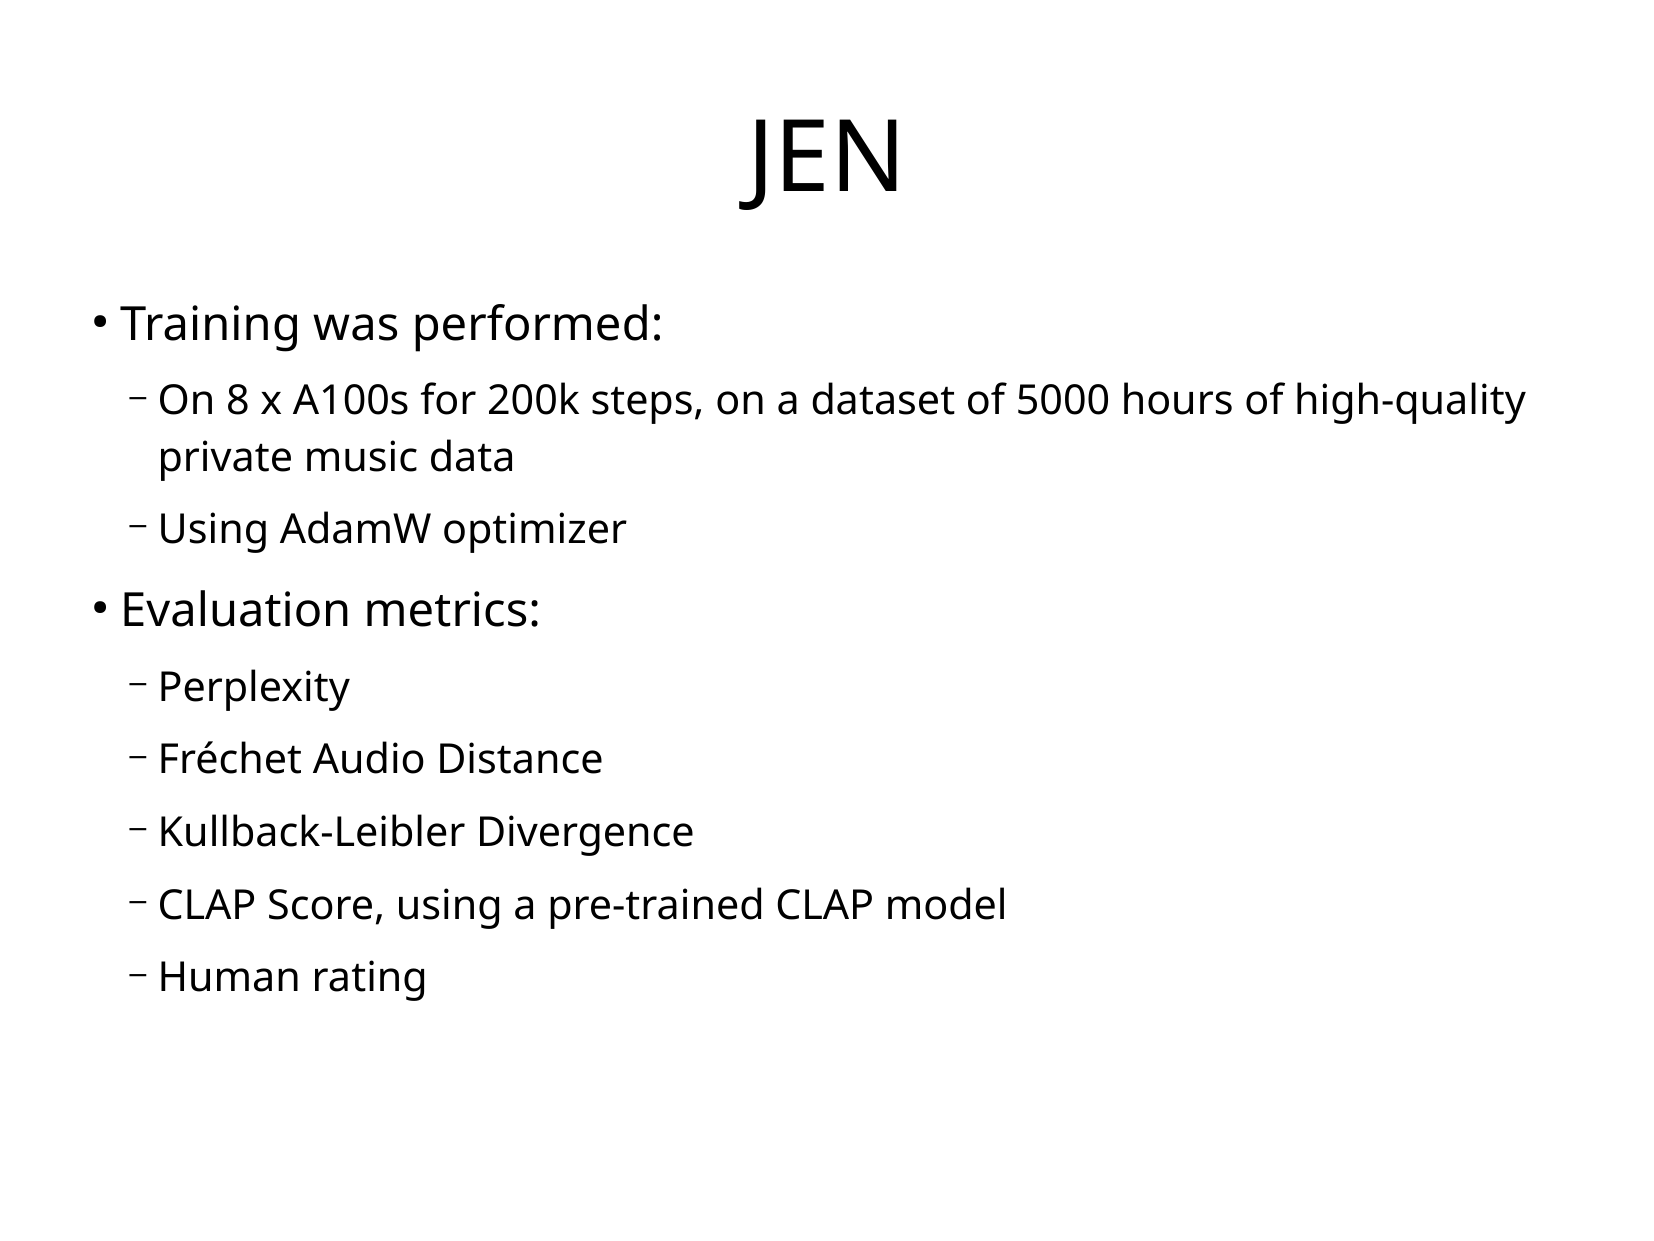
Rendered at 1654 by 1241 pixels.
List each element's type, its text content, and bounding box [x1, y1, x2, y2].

title JEN [82, 49, 1571, 257]
list Training was performed: On 8 x A100s for 200k steps, on a dataset of 5000 hours of high-quality private music data Using AdamW optimizer Evaluation metrics: Perplexity Fréchet Audio Distance Kullback-Leibler Divergence CLAP Score, using a pre-trained CLAP model Human rating [82, 290, 1571, 1010]
